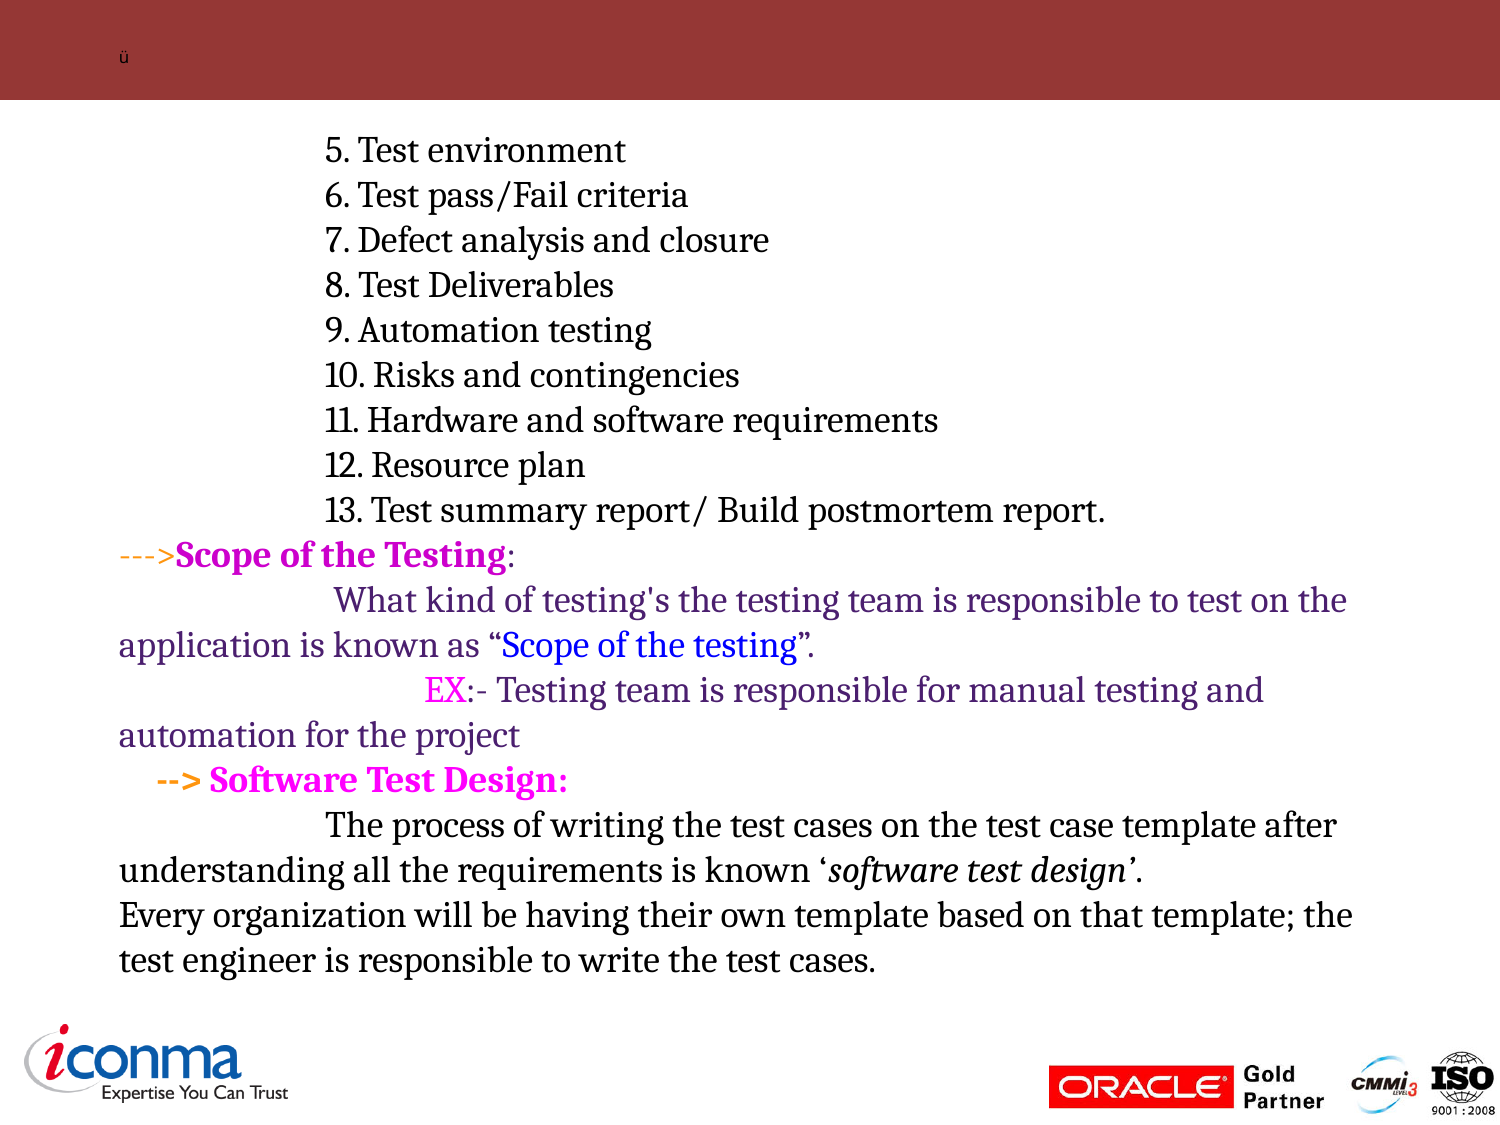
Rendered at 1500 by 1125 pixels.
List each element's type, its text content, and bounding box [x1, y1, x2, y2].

picture [1346, 1047, 1497, 1123]
text_box 5. Test environment 6. Test pass/Fail criteria 7. Defect analysis and closure 8. Test Deliverables 9. Automation testing 10. Risks and contingencies 11. Hardware and software requirements 12. Resource plan 13. Test summary report/ Build postmortem report. --->Scope of the Testing: What kind of testing's the testing team is responsible to test on the application is known as “Scope of the testing”. EX:- Testing team is responsible for manual testing and automation for the project --> Software Test Design: The process of writing the test cases on the test case template after understanding all the requirements is known ‘software test design’. Every organization will be having their own template based on that template; the test engineer is responsible to write the test cases. [104, 27, 1380, 1108]
picture [24, 1024, 104, 1103]
